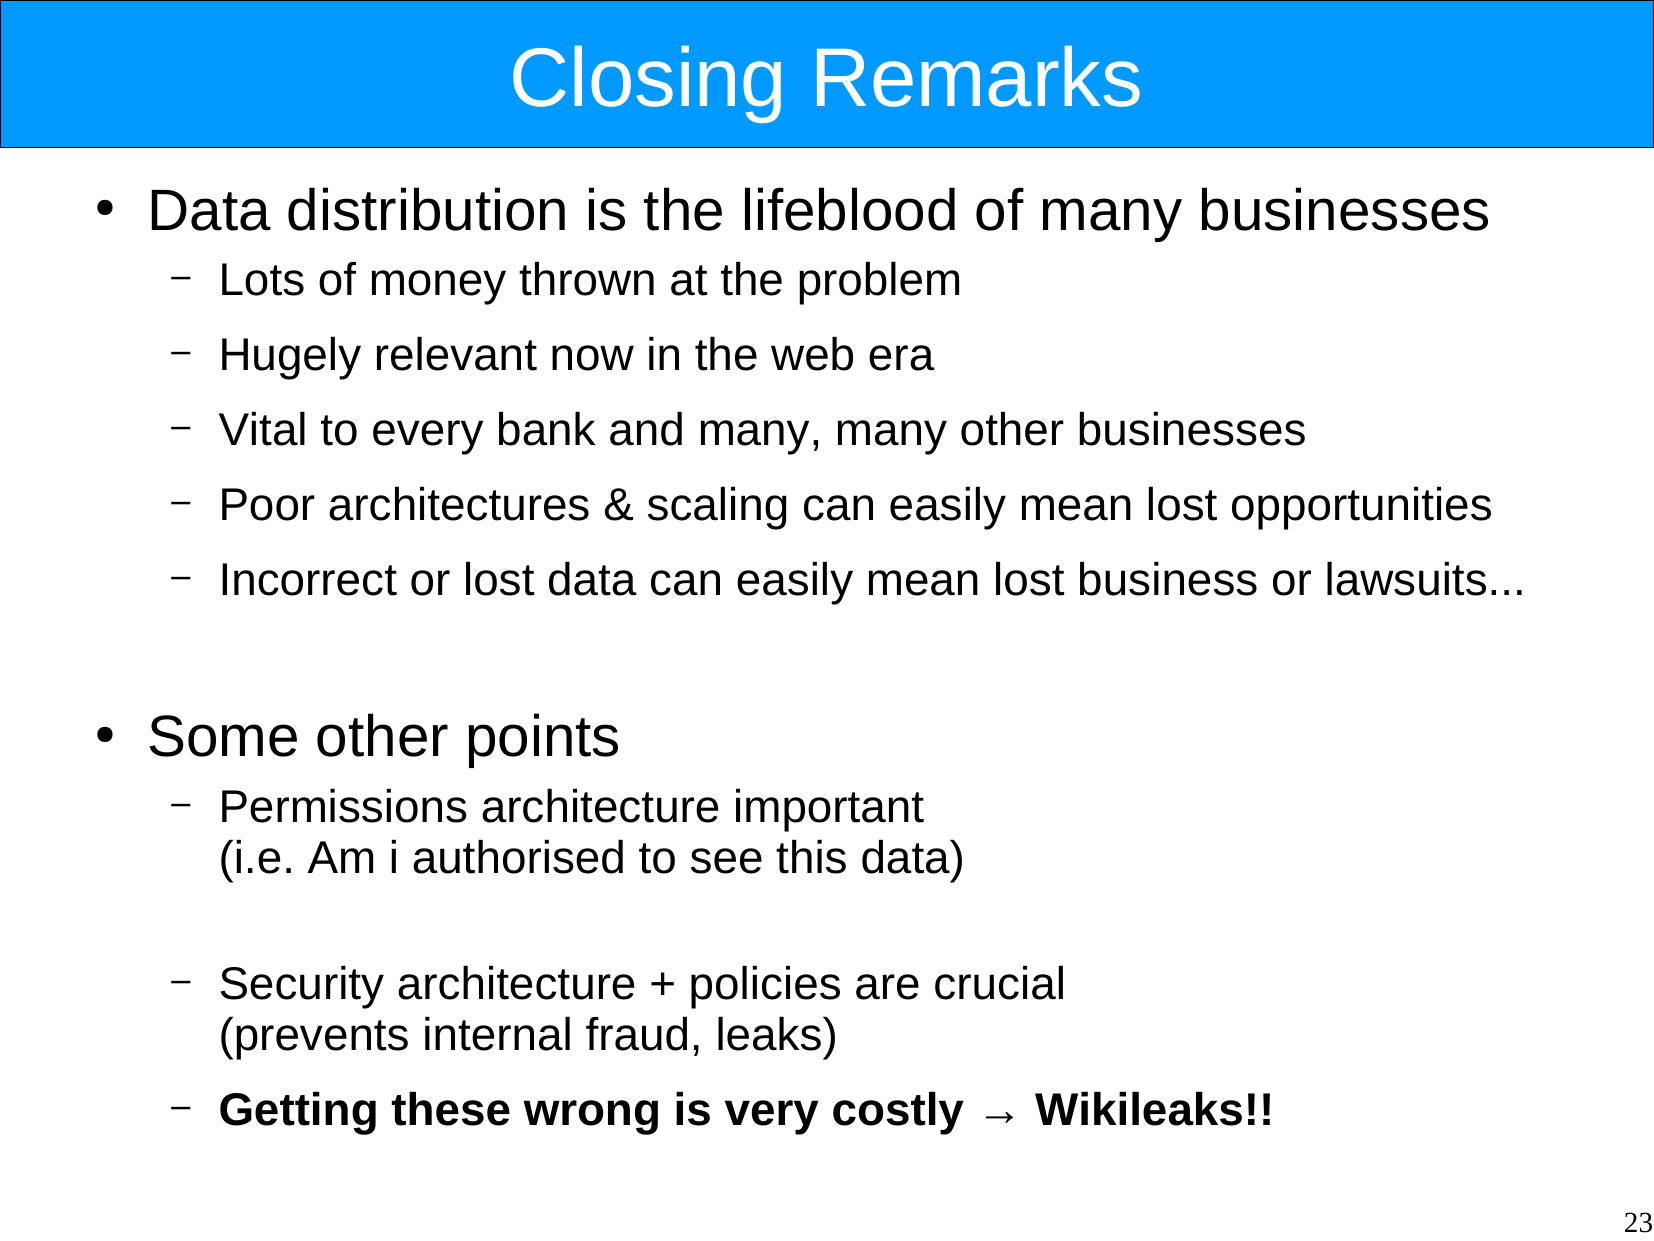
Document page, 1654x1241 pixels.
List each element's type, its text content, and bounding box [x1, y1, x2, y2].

title Closing Remarks [82, 21, 1571, 135]
list Data distribution is the lifeblood of many businesses Lots of money thrown at the problem Hugely relevant now in the web era Vital to every bank and many, many other businesses Poor architectures & scaling can easily mean lost opportunities Incorrect or lost data can easily mean lost business or lawsuits... Some other points Permissions architecture important (i.e. Am i authorised to see this data) Security architecture + policies are crucial (prevents internal fraud, leaks) Getting these wrong is very costly → Wikileaks!! [76, 177, 1565, 1196]
